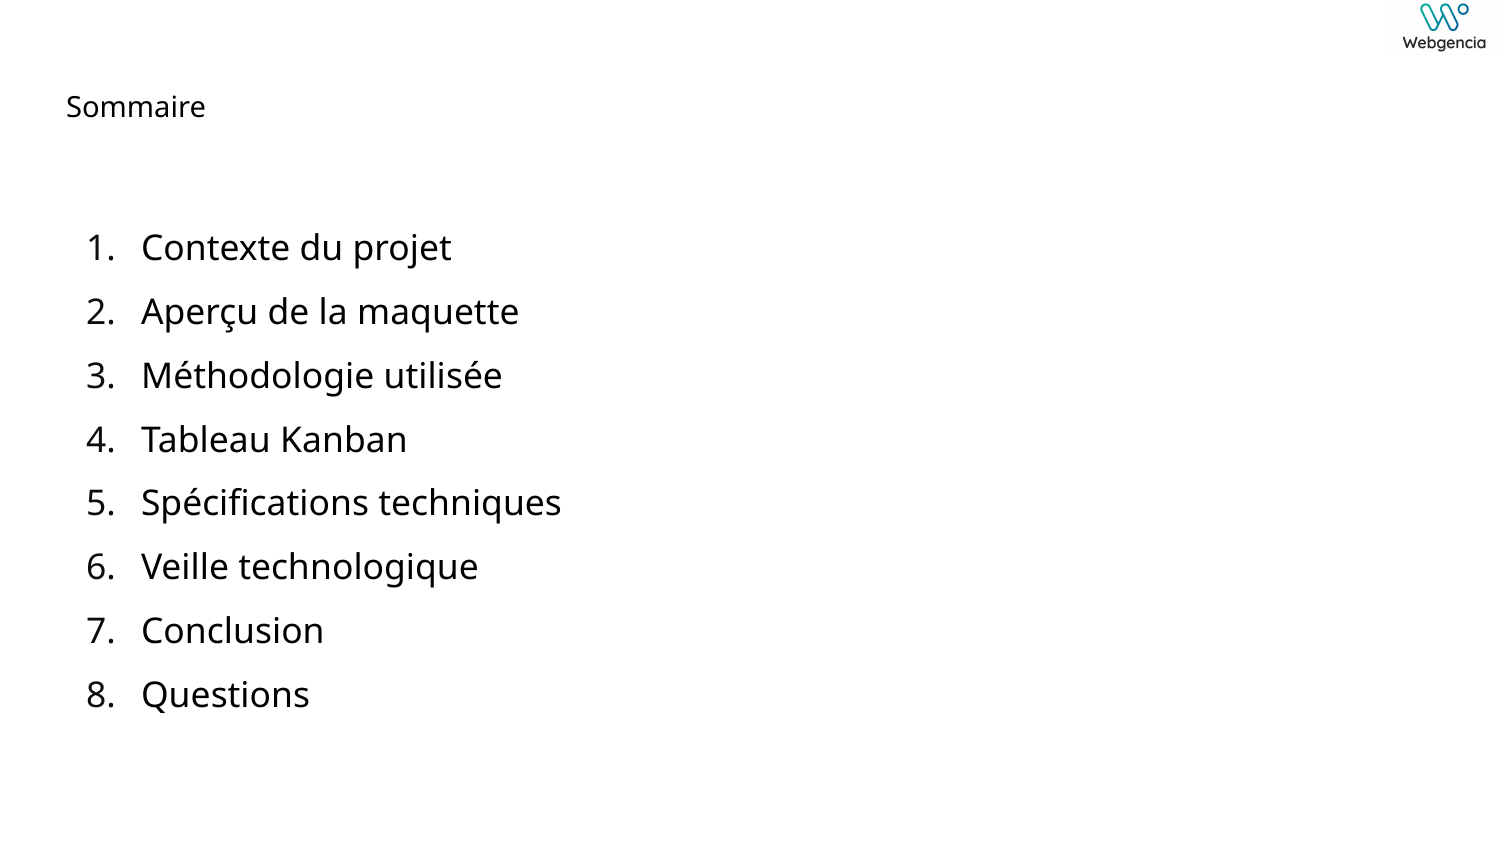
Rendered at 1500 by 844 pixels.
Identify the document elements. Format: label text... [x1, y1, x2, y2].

title Sommaire [51, 72, 1449, 167]
list Contexte du projet Aperçu de la maquette Méthodologie utilisée Tableau Kanban Spécifications techniques Veille technologique Conclusion Questions [51, 189, 1449, 750]
picture [1389, 0, 1500, 56]
